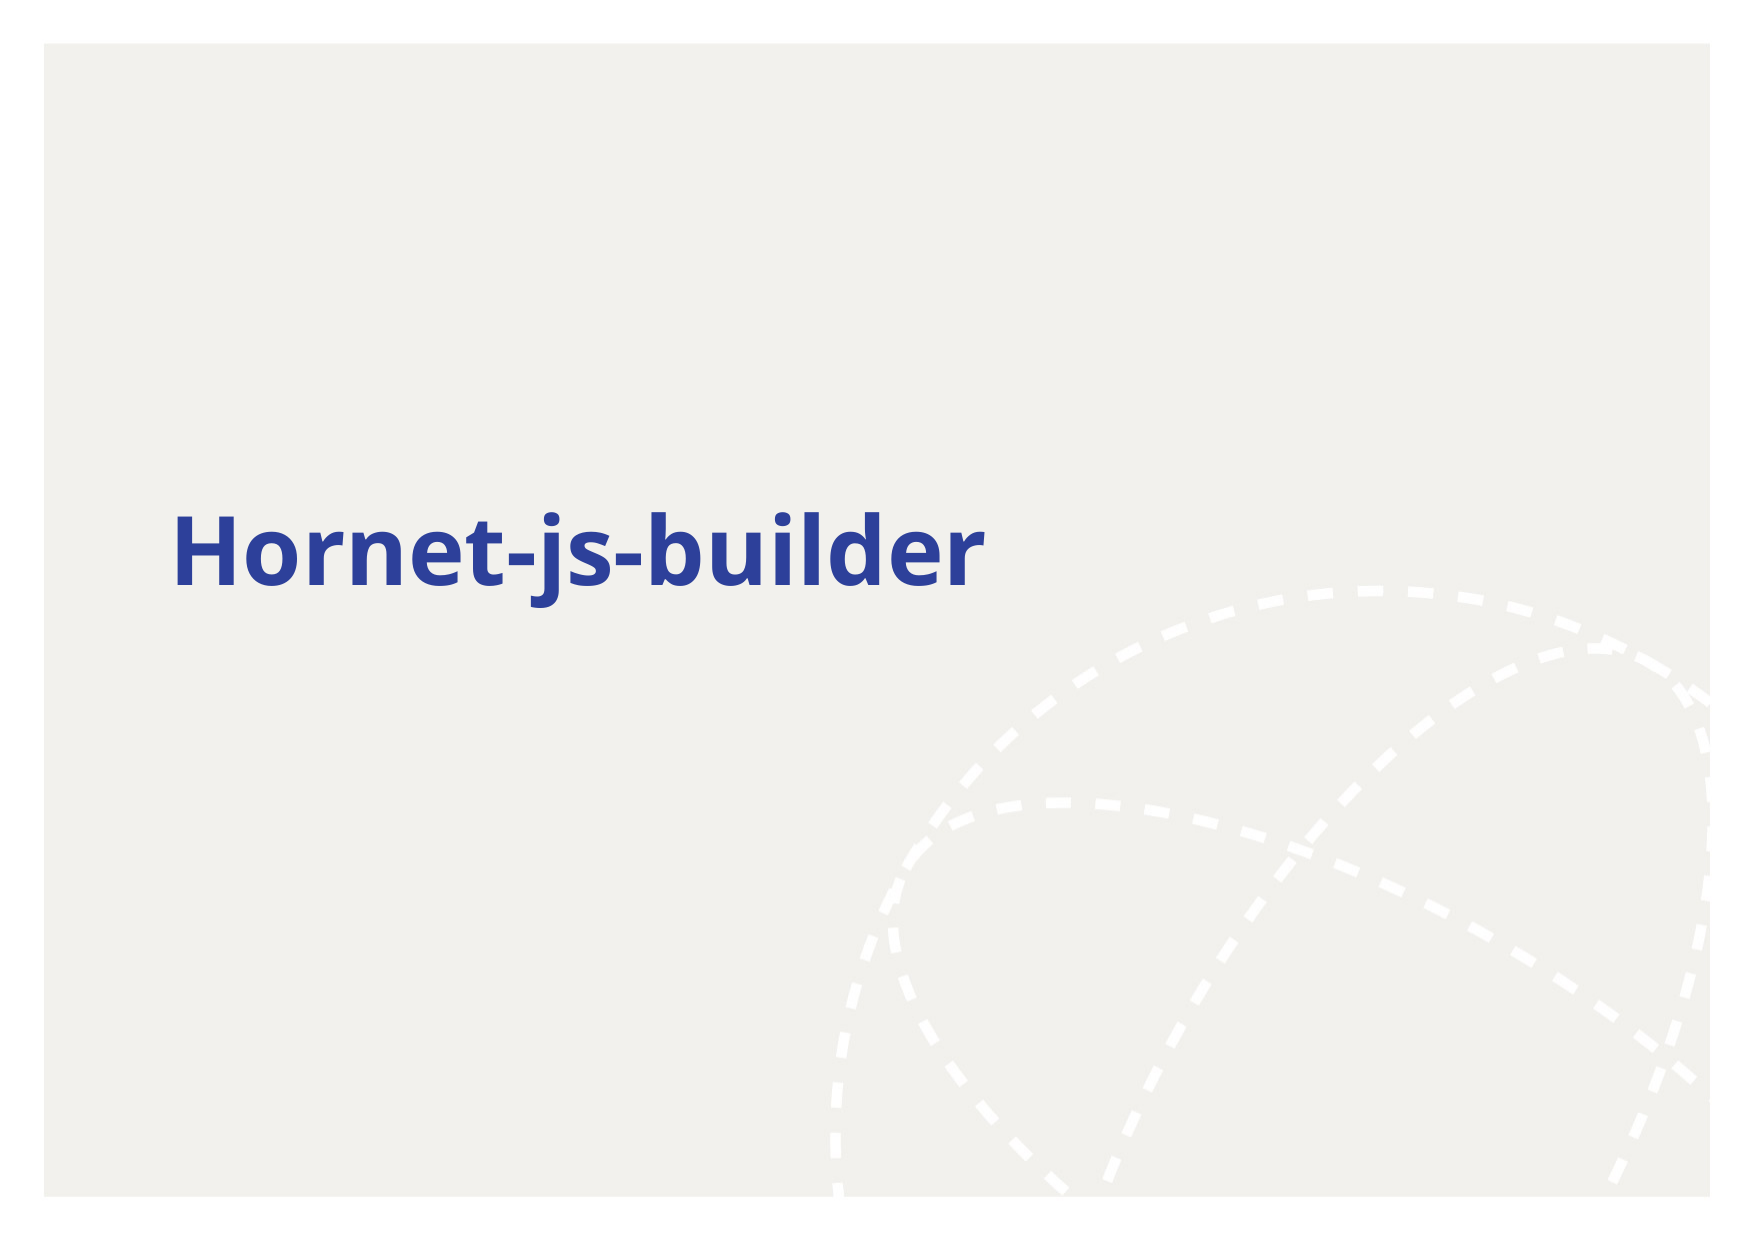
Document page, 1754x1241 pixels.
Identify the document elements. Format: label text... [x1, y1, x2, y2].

picture [0, 0, 1754, 1241]
text_box Hornet-js-builder [152, 421, 1642, 667]
